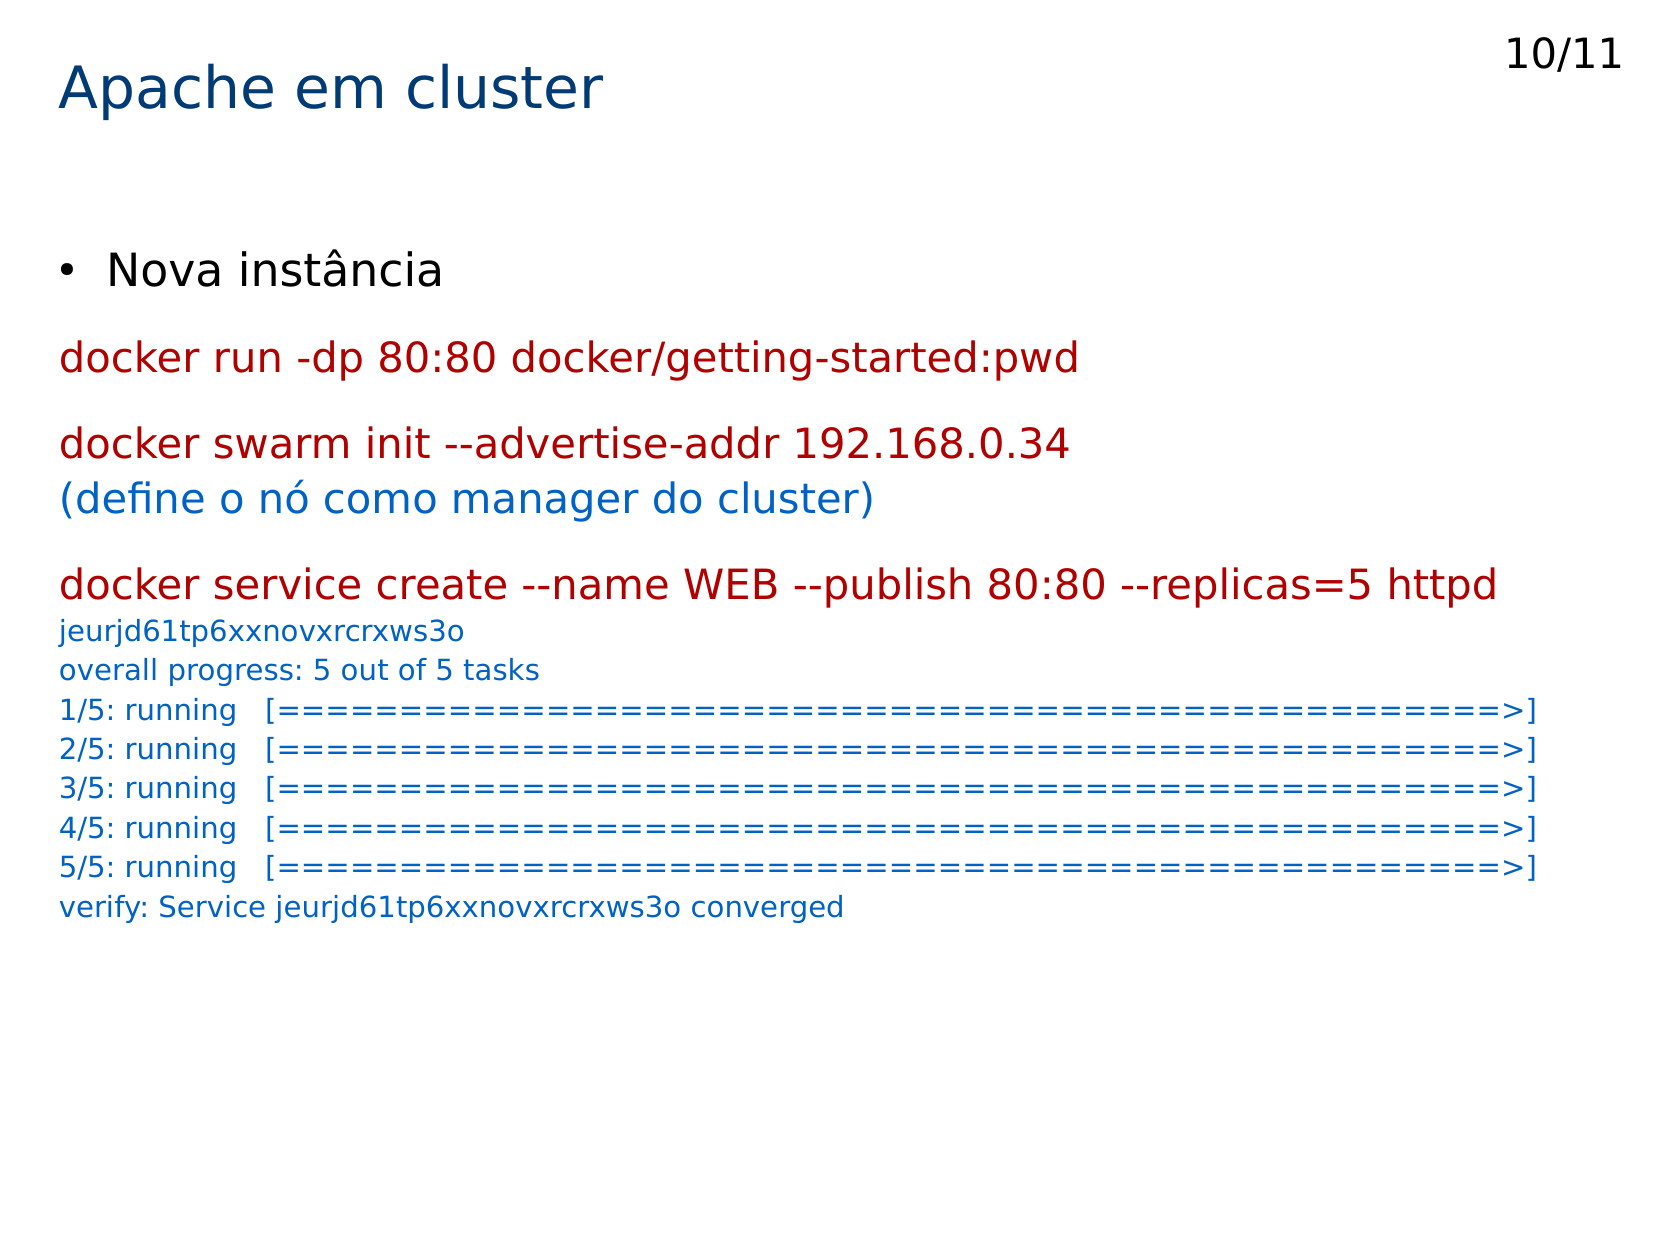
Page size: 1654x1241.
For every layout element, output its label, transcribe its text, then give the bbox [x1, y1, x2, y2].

title Apache em cluster [59, 29, 1506, 148]
list Nova instância docker run -dp 80:80 docker/getting-started:pwd docker swarm init --advertise-addr 192.168.0.34 (define o nó como manager do cluster) docker service create --name WEB --publish 80:80 --replicas=5 httpd jeurjd61tp6xxnovxrcrxws3o overall progress: 5 out of 5 tasks 1/5: running [==================================================>] 2/5: running [==================================================>] 3/5: running [==================================================>] 4/5: running [==================================================>] 5/5: running [==================================================>] verify: Service jeurjd61tp6xxnovxrcrxws3o converged [59, 236, 1595, 1211]
